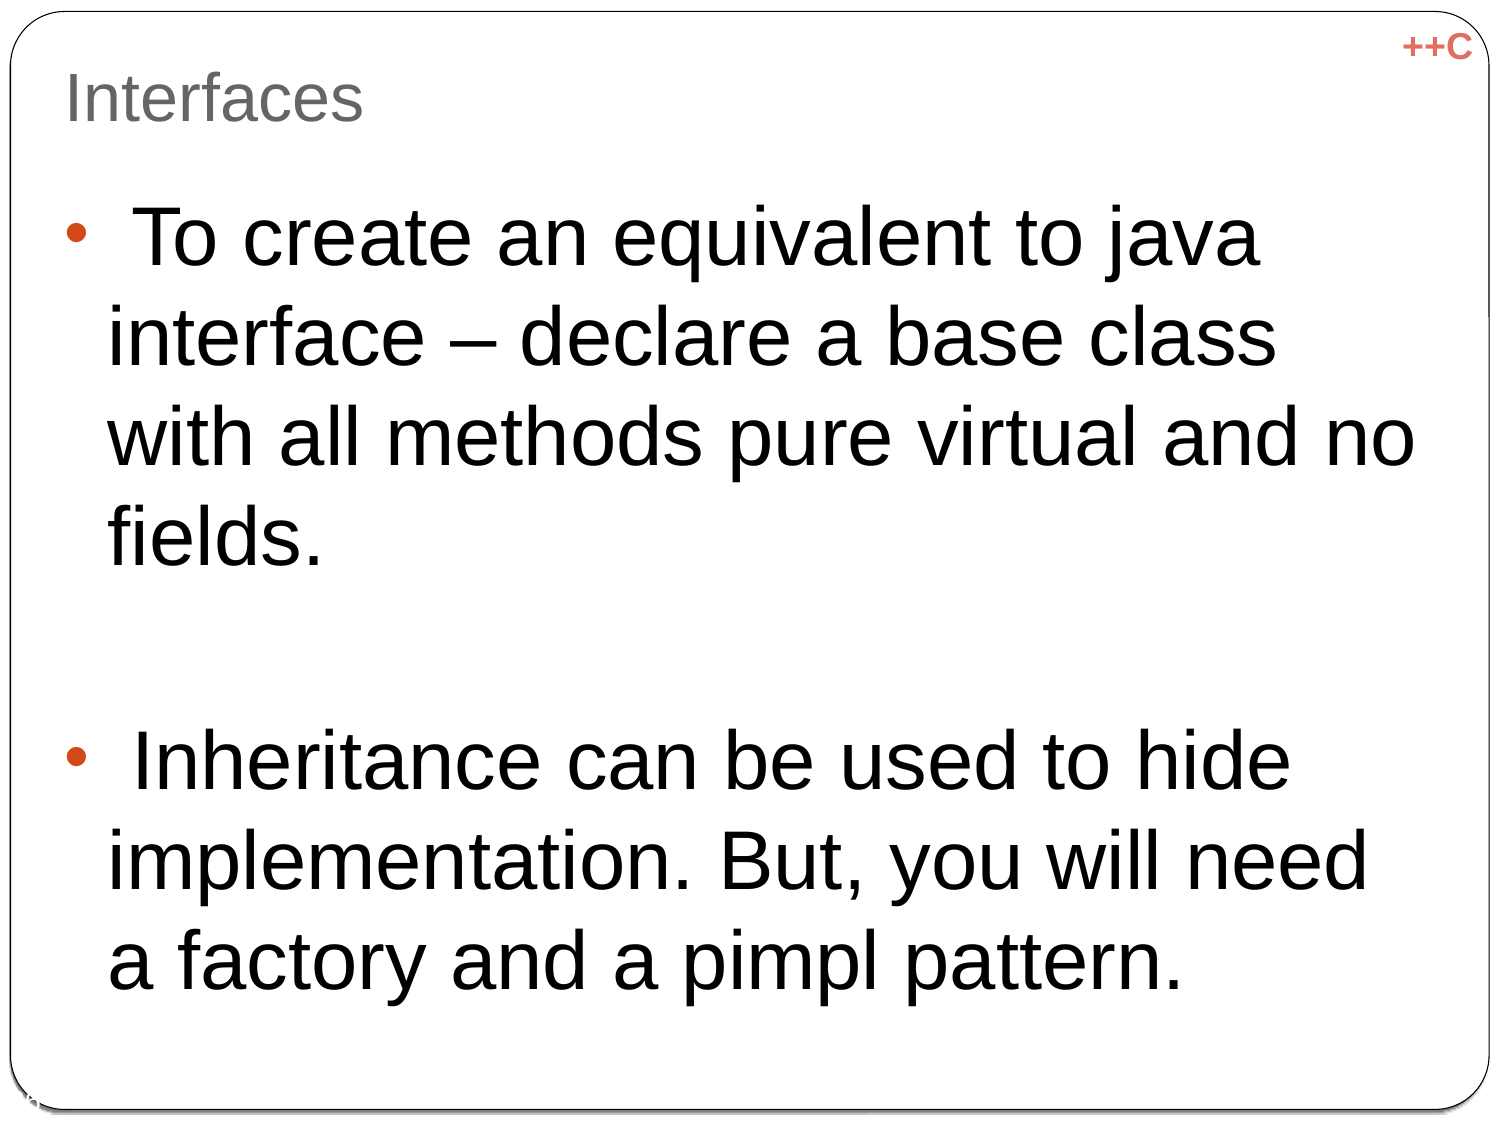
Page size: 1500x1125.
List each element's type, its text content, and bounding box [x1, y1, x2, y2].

slide_number <number> [0, 1074, 50, 1125]
list To create an equivalent to java interface – declare a base class with all methods pure virtual and no fields. Inheritance can be used to hide implementation. But, you will need a factory and a pimpl pattern. [50, 174, 1450, 1113]
title Interfaces [50, 45, 1450, 150]
